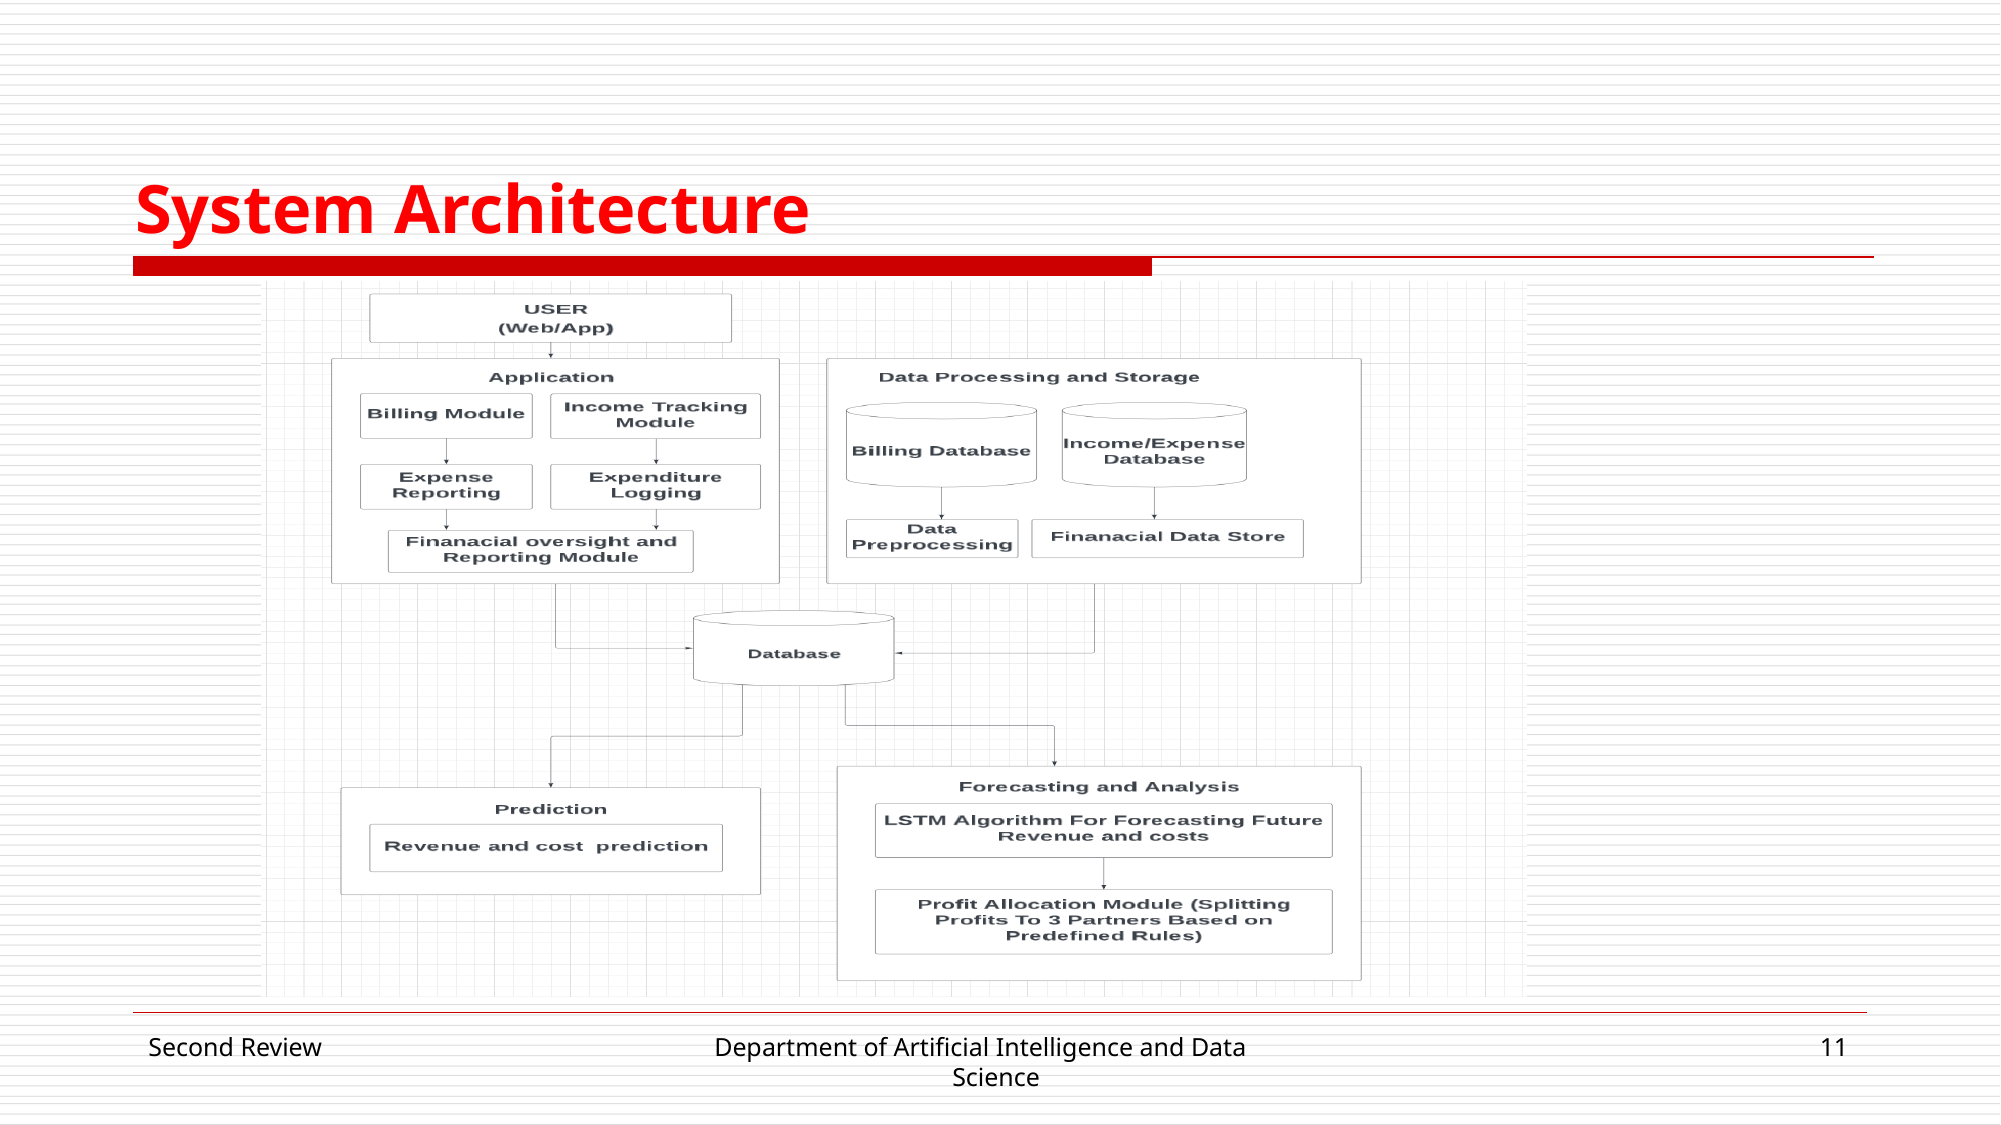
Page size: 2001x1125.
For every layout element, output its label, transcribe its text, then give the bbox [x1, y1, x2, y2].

footer Department of Artificial Intelligence and Data Science [701, 1029, 1288, 1125]
slide_number Second Review [146, 1029, 402, 1125]
picture [0, 0, 2000, 1125]
title System Architecture [133, 165, 1856, 356]
slide_number <number> [1813, 1029, 1861, 1125]
